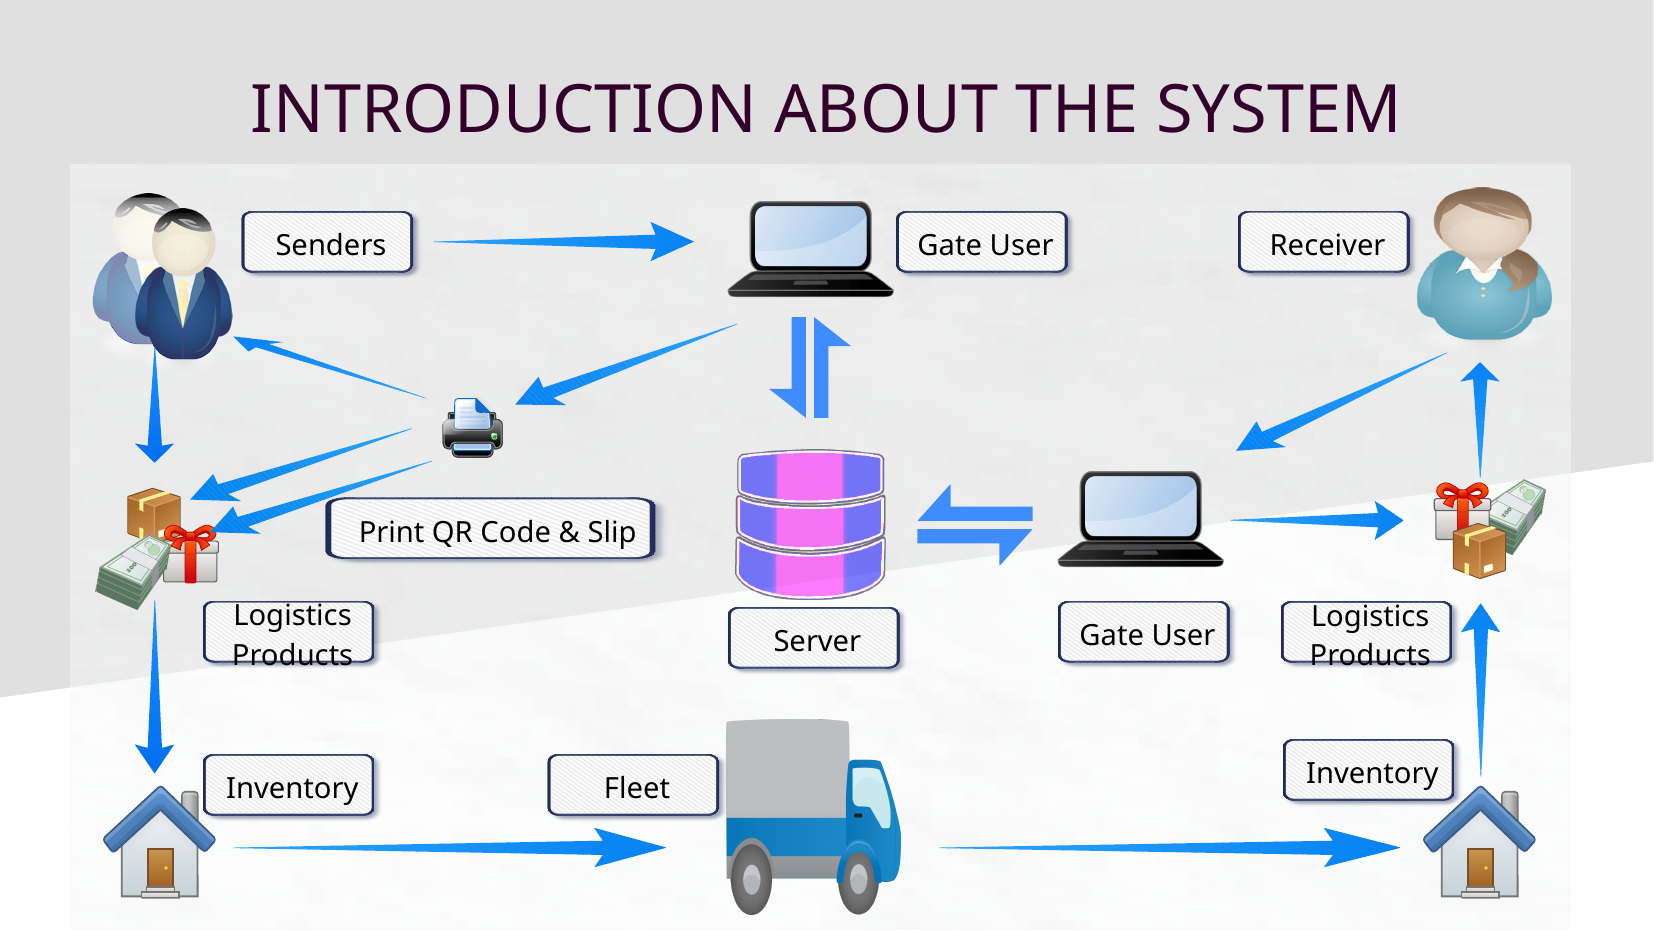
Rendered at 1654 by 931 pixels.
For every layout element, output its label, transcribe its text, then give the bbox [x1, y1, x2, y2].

title INTRODUCTION ABOUT THE SYSTEM [82, 0, 1571, 164]
picture [70, 165, 1576, 931]
